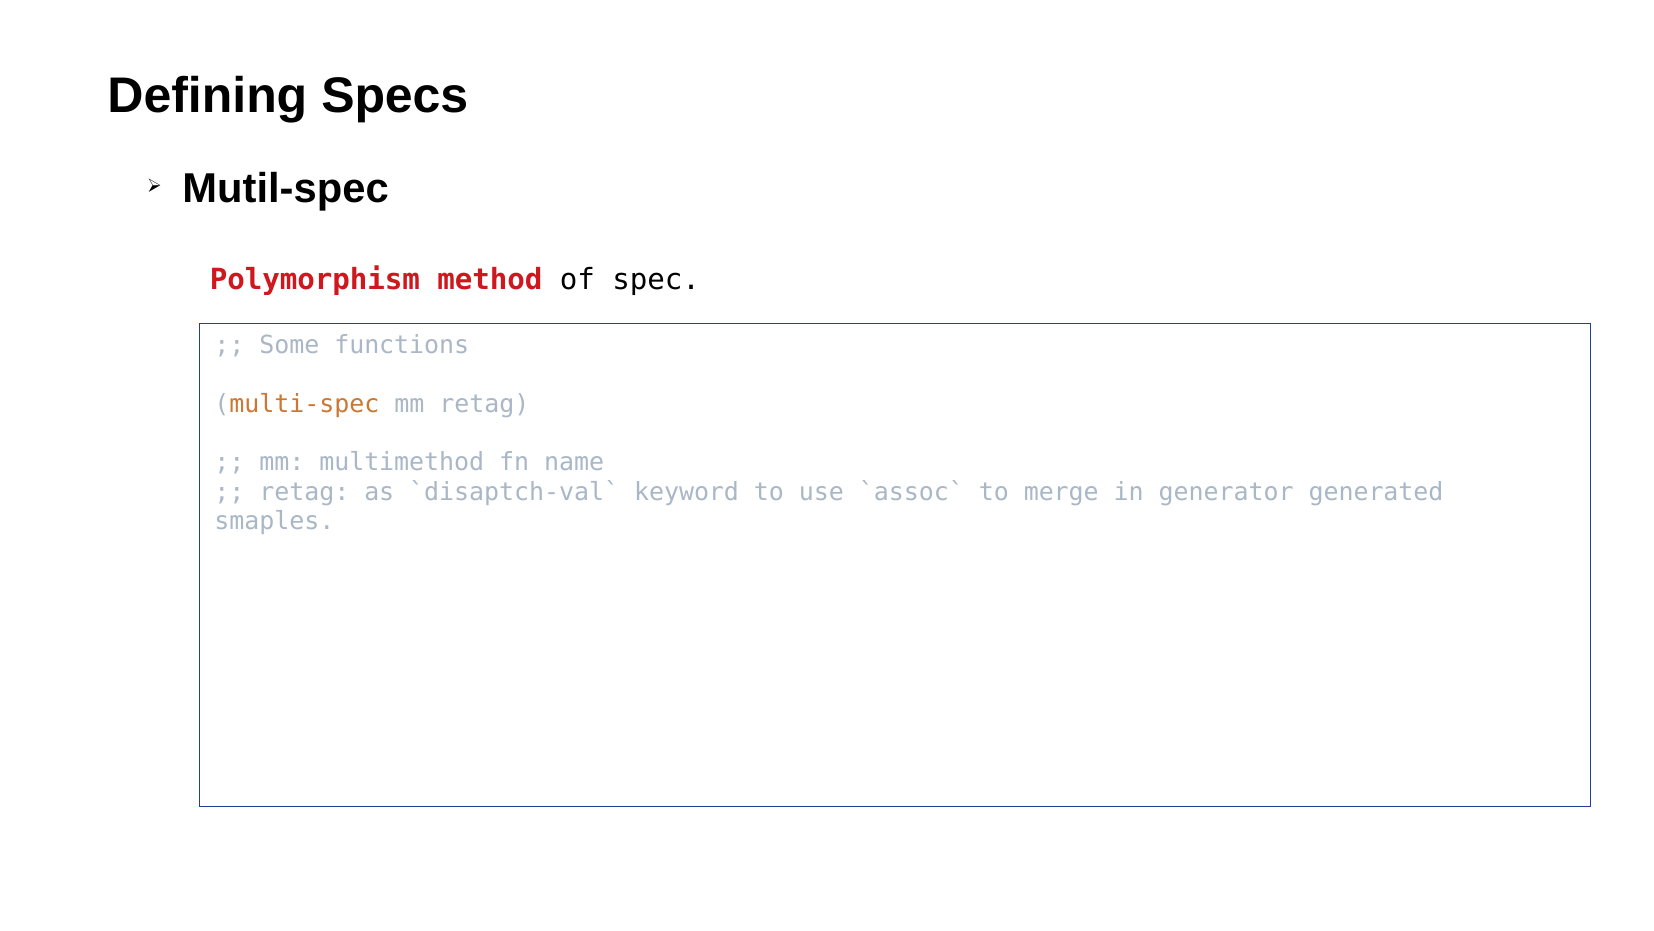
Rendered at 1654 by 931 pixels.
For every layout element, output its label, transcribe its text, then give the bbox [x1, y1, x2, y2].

text_box Polymorphism method of spec. [195, 255, 1336, 315]
text_box Mutil-spec [132, 157, 733, 220]
text_box ;; Some functions (multi-spec mm retag) ;; mm: multimethod fn name ;; retag: as `disaptch-val` keyword to use `assoc` to merge in generator generated smaples. [199, 323, 1591, 807]
text_box Defining Specs [92, 60, 858, 131]
